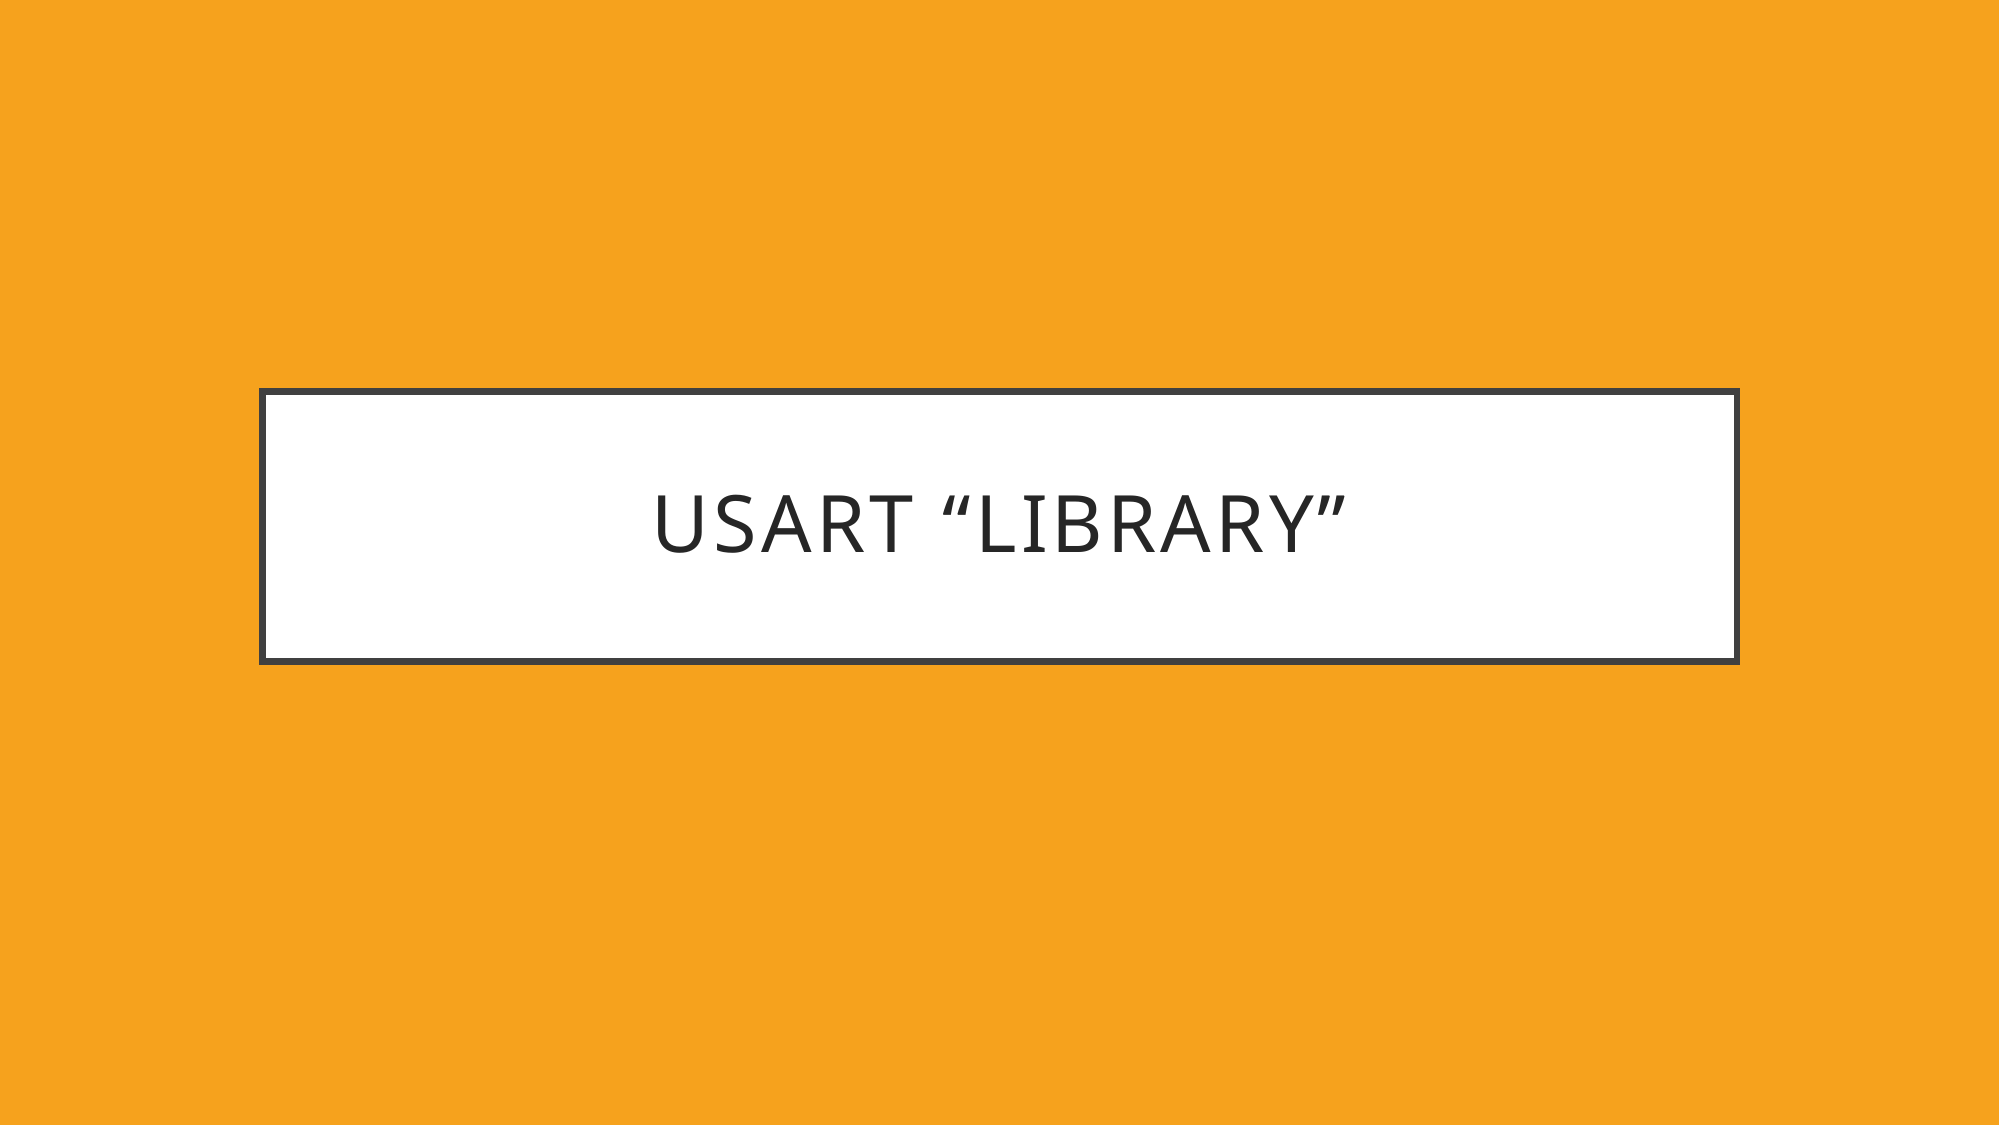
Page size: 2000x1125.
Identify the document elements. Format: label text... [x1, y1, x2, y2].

title USART “Library” [262, 391, 1737, 662]
